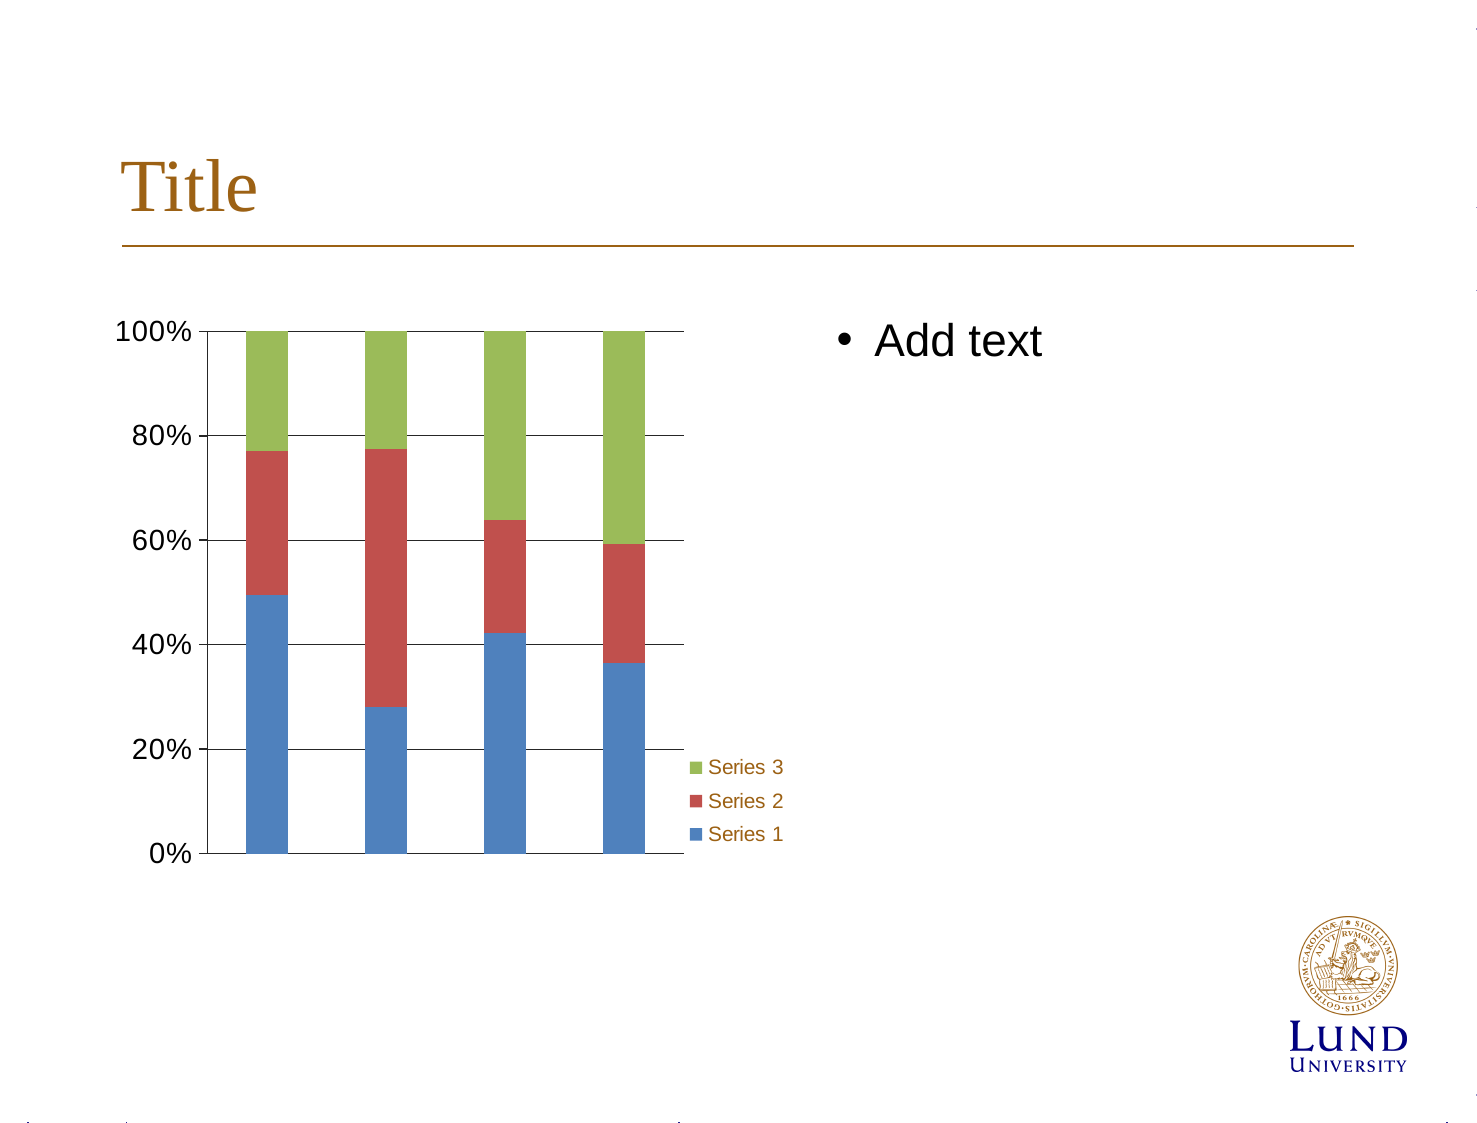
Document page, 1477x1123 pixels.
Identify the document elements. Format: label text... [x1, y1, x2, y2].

title Title [105, 46, 1354, 234]
list Add text [821, 303, 1356, 882]
chart [100, 303, 818, 882]
picture [1290, 916, 1407, 1072]
